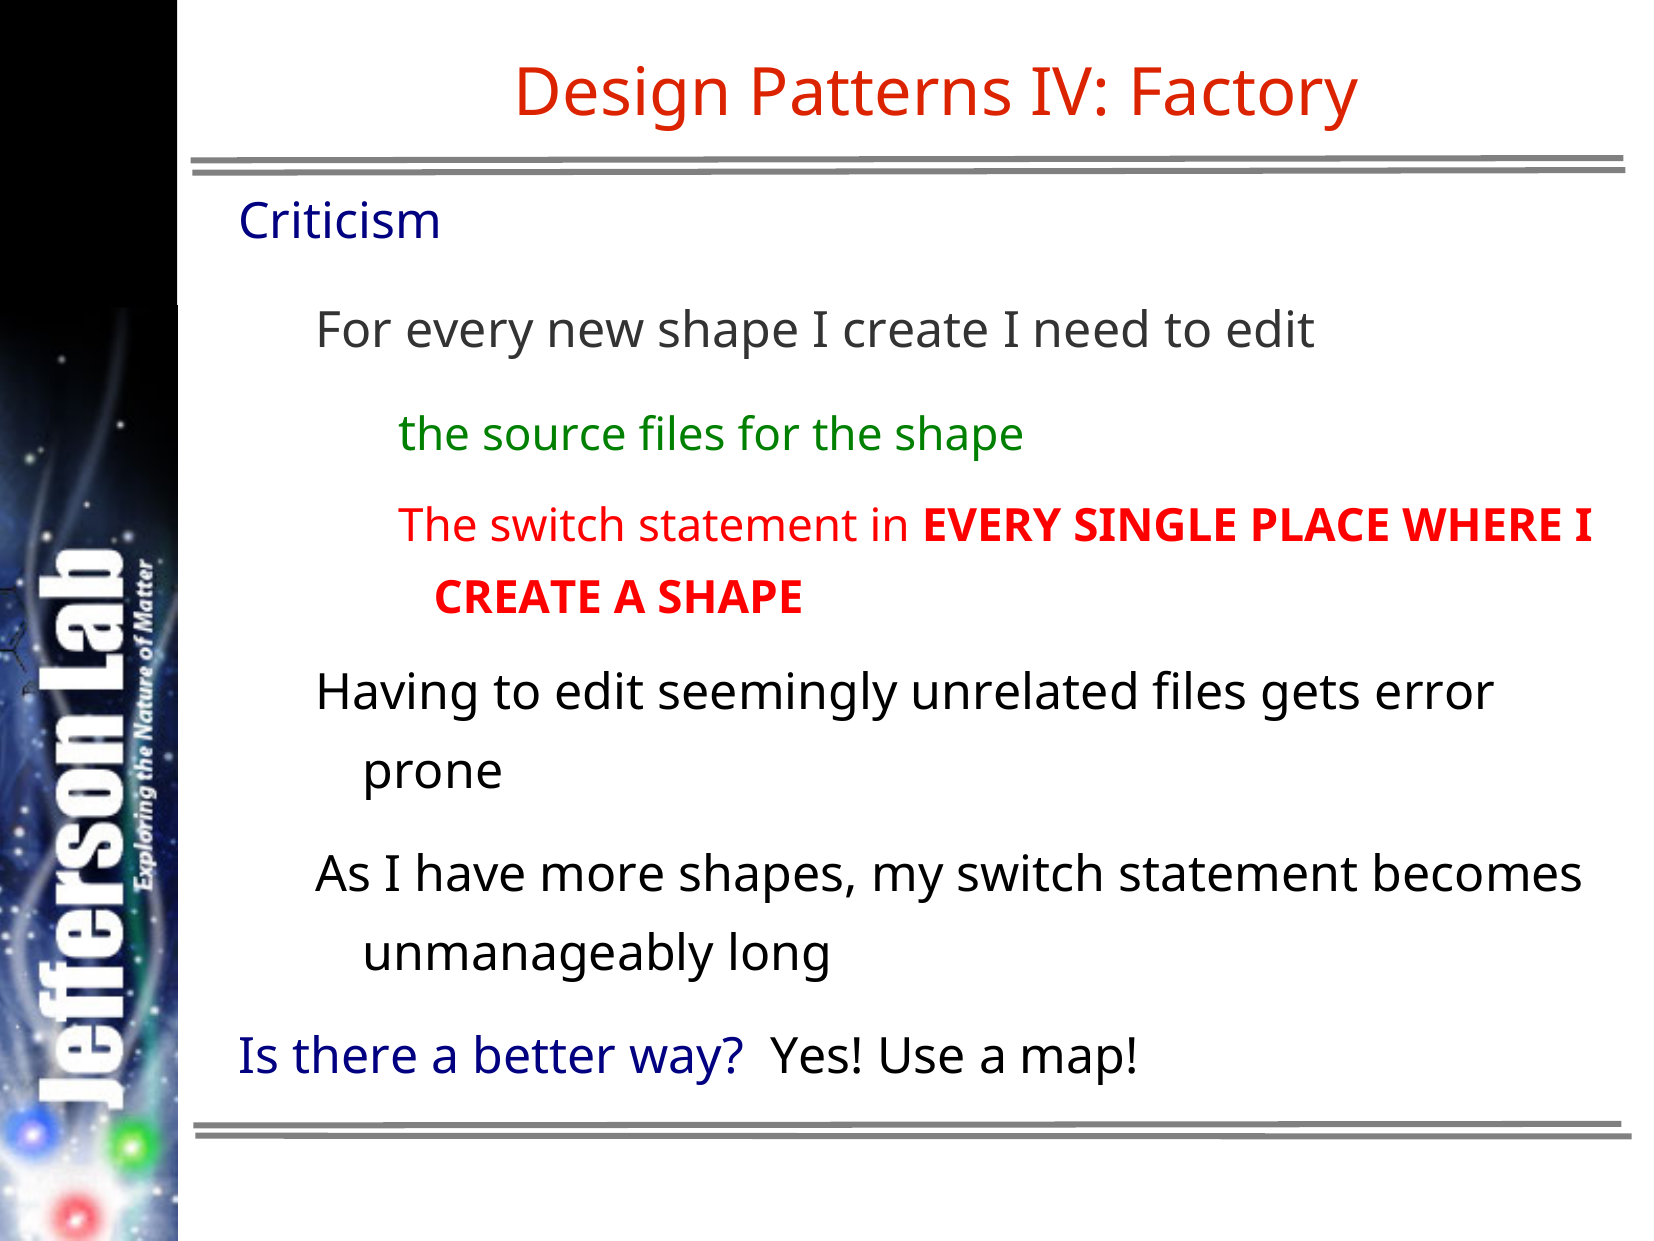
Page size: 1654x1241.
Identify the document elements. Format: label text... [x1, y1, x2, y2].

picture [0, 308, 178, 1241]
list Criticism For every new shape I create I need to edit the source files for the shape The switch statement in EVERY SINGLE PLACE WHERE I CREATE A SHAPE Having to edit seemingly unrelated files gets error prone As I have more shapes, my switch statement becomes unmanageably long Is there a better way? Yes! Use a map! [220, 174, 1622, 1106]
title Design Patterns IV: Factory [235, 17, 1638, 149]
